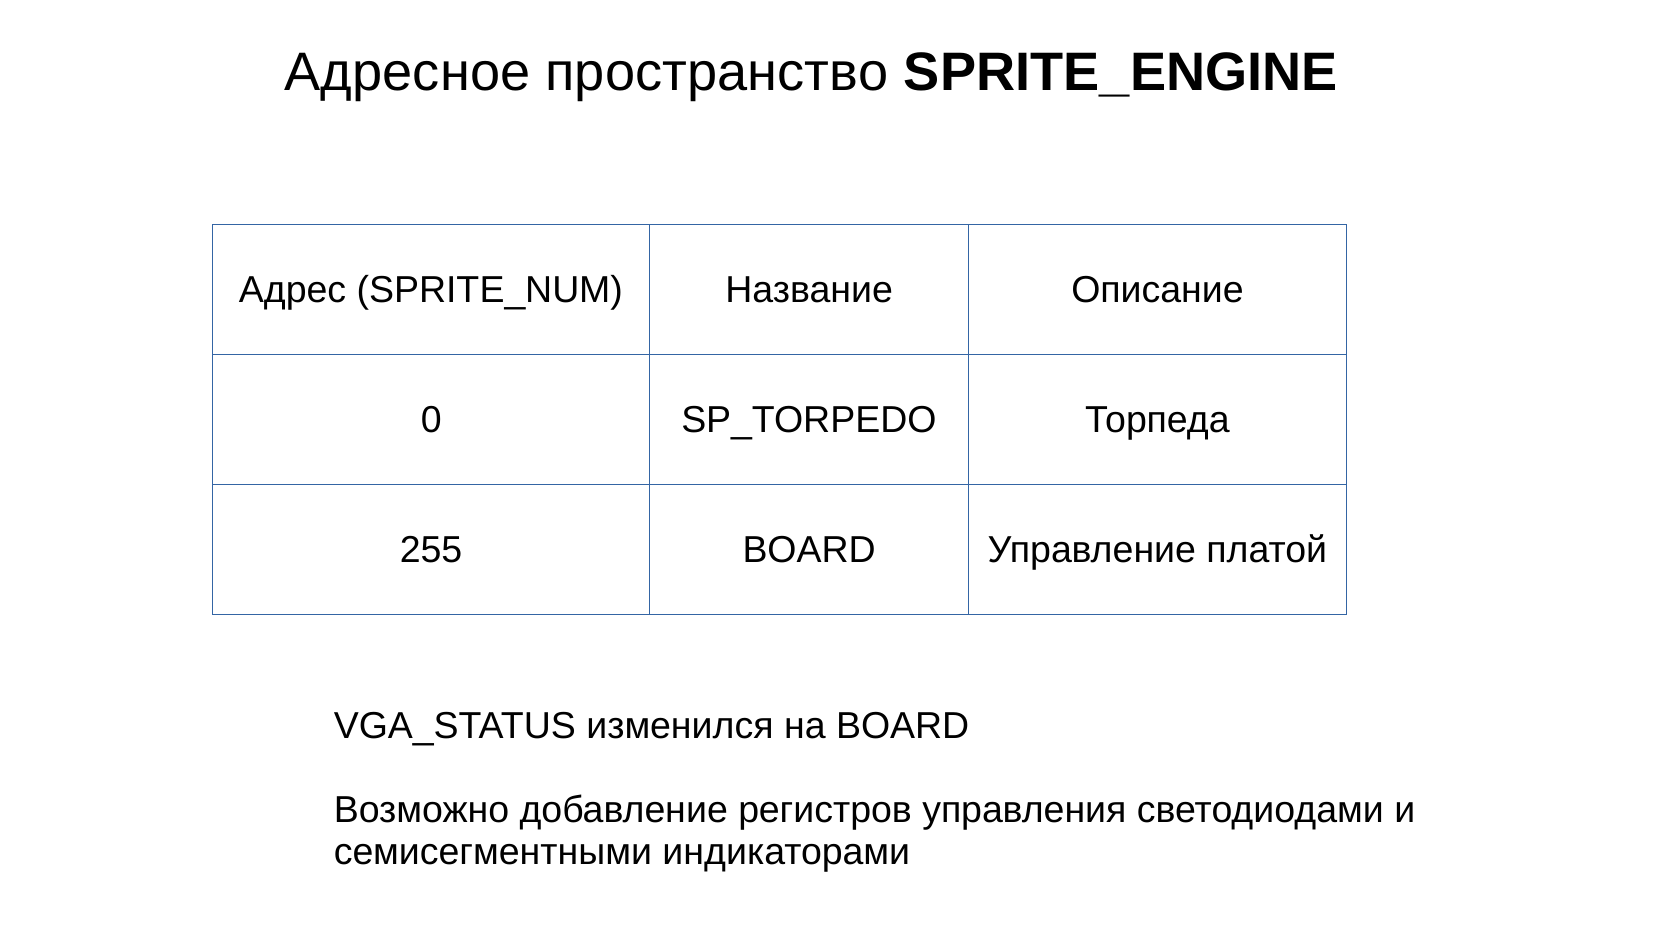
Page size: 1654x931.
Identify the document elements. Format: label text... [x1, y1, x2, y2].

title Адресное пространство SPRITE_ENGINE [82, 37, 1571, 107]
text_box Название [650, 224, 969, 354]
text_box Адрес (SPRITE_NUM) [212, 224, 650, 354]
text_box Описание [969, 224, 1347, 354]
text_box 0 [212, 354, 650, 484]
text_box BOARD [650, 484, 969, 615]
text_box Торпеда [969, 354, 1347, 484]
text_box 255 [212, 484, 650, 615]
text_box Управление платой [969, 484, 1347, 615]
text_box VGA_STATUS изменился на BOARD Возможно добавление регистров управления светодиодами и семисегментными индикаторами [318, 696, 1441, 878]
text_box SP_TORPEDO [650, 354, 969, 484]
